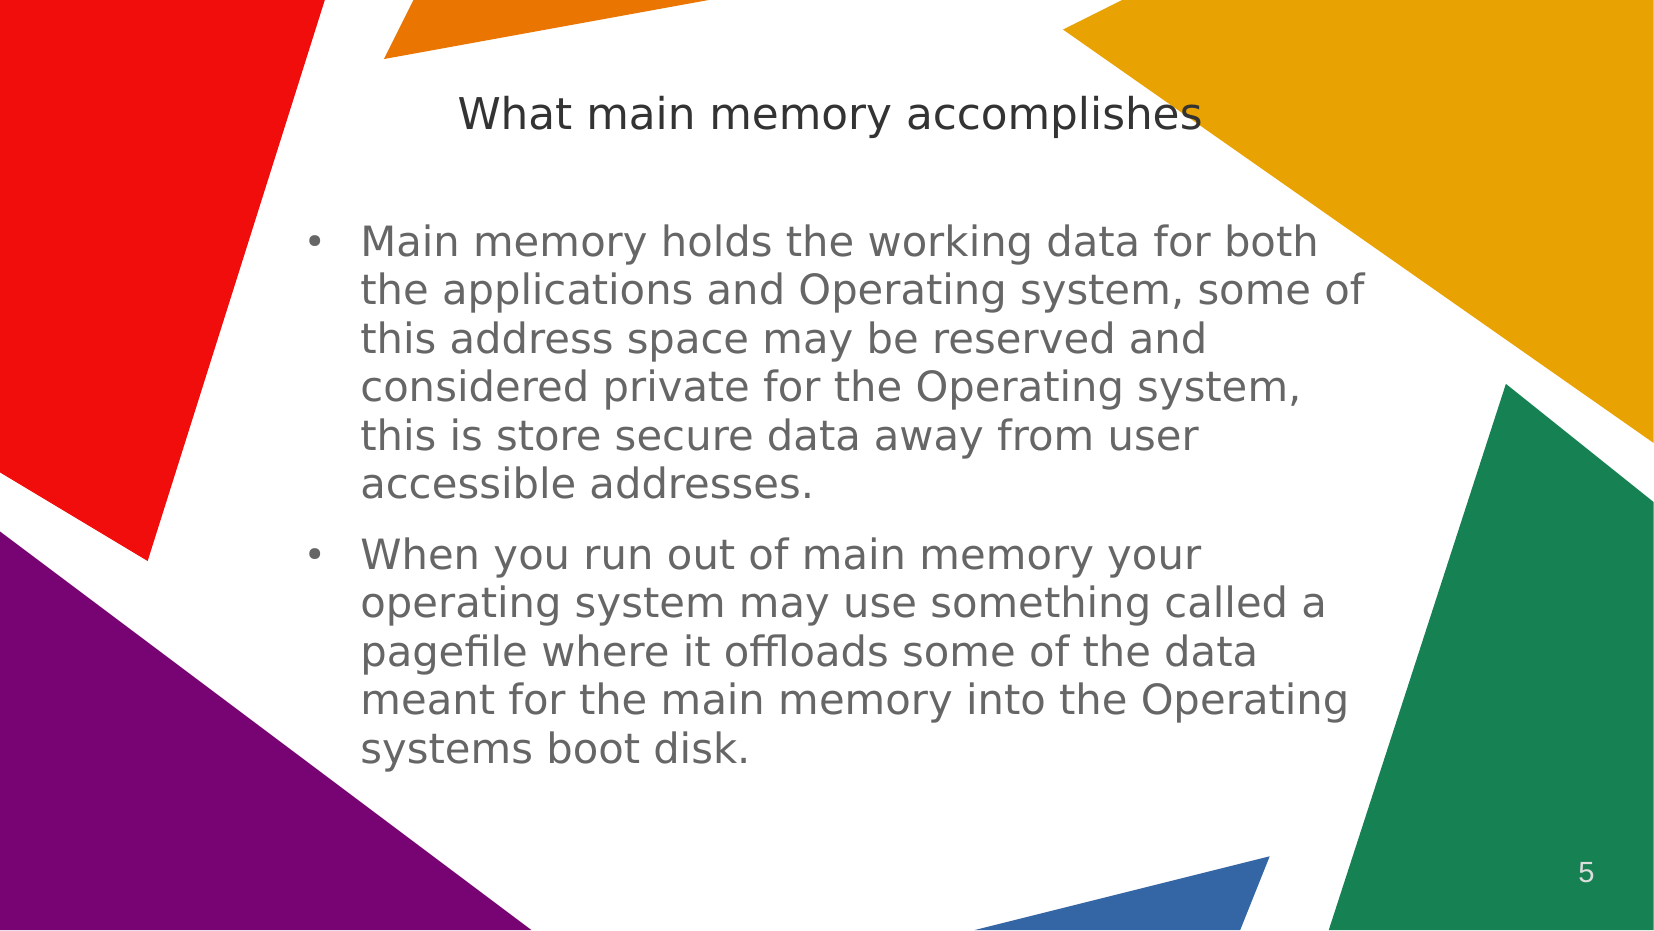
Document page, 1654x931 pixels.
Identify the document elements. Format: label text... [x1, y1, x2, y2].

list Main memory holds the working data for both the applications and Operating system, some of this address space may be reserved and considered private for the Operating system, this is store secure data away from user accessible addresses. When you run out of main memory your operating system may use something called a pagefile where it offloads some of the data meant for the main memory into the Operating systems boot disk. [289, 217, 1372, 817]
title What main memory accomplishes [289, 37, 1372, 193]
